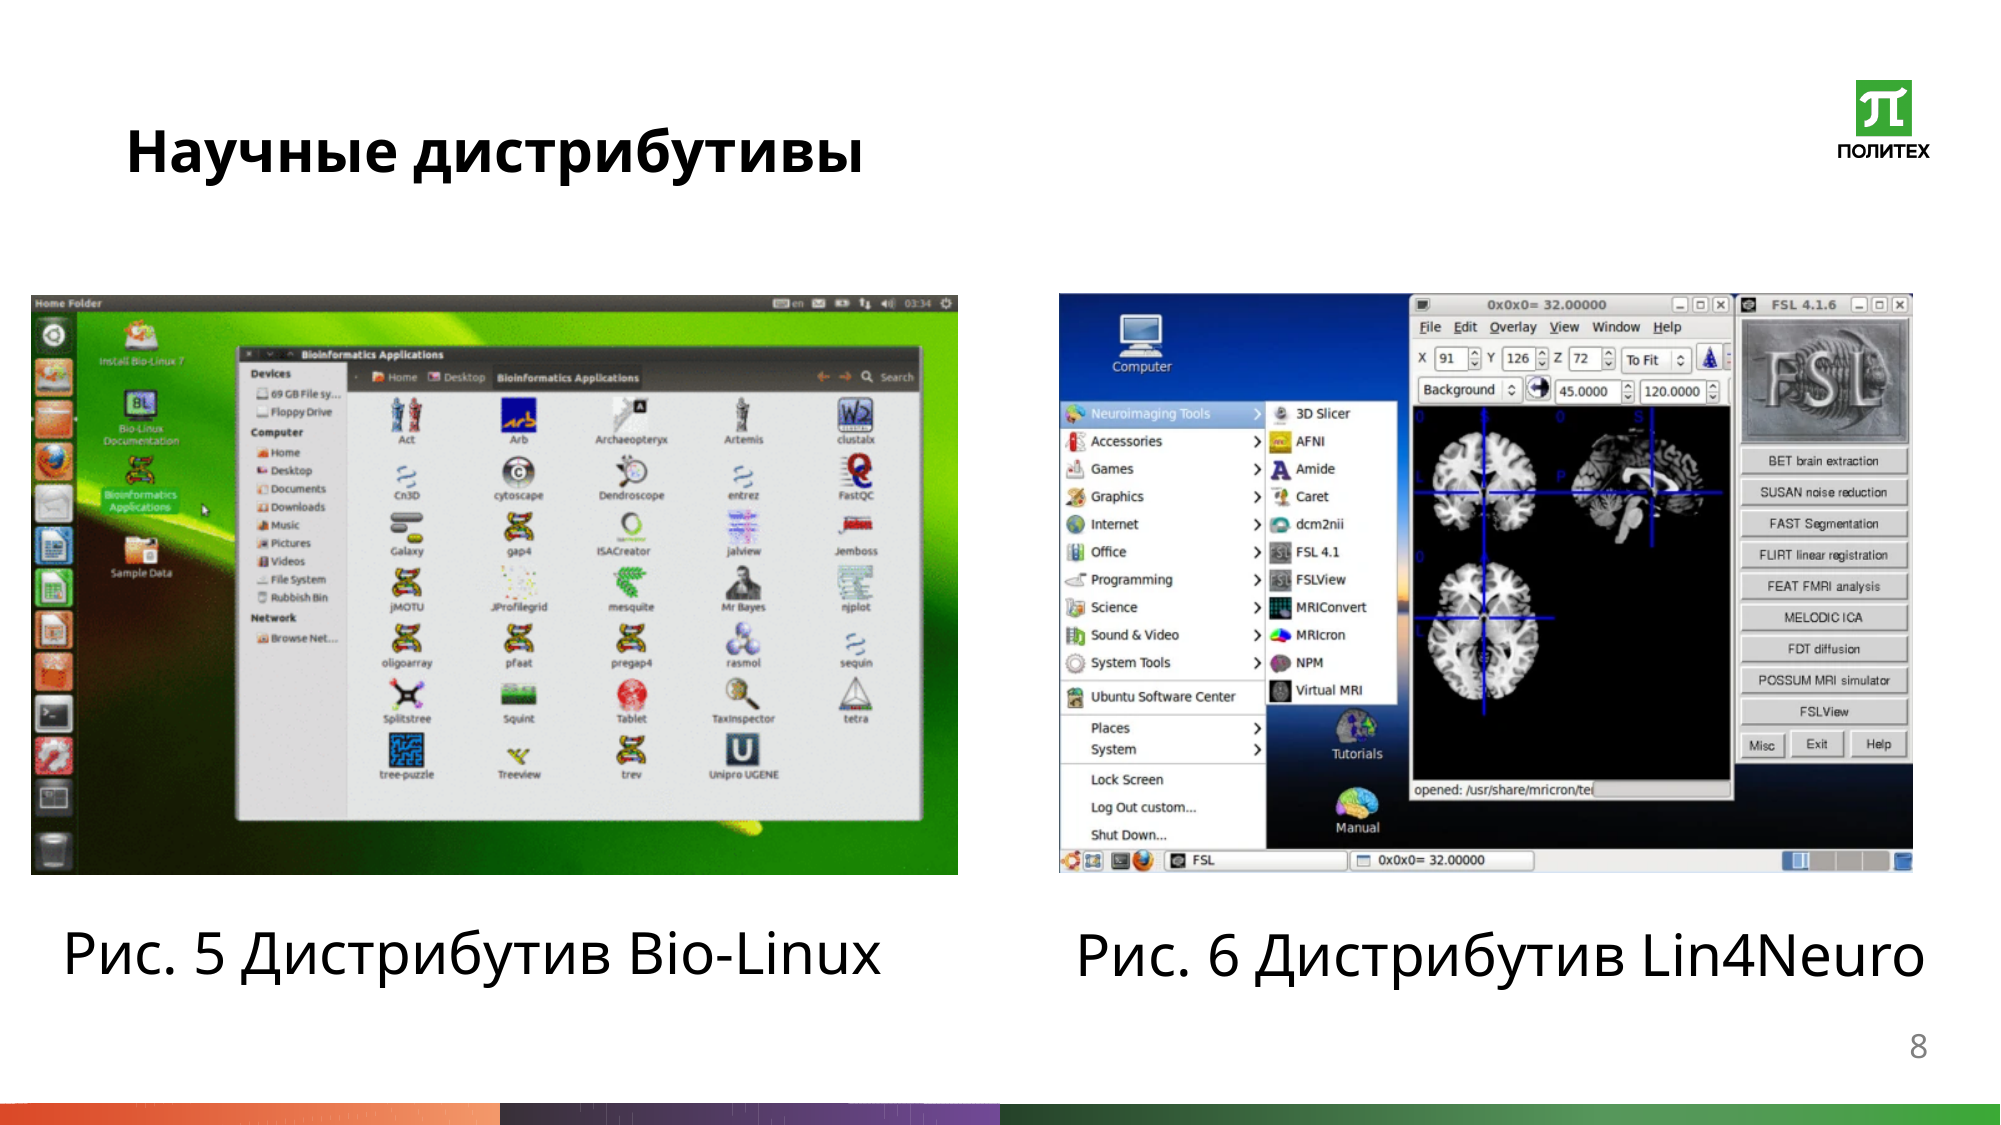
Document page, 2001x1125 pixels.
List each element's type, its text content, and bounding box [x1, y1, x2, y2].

text_box Рис. 6 Дистрибутив Lin4Neuro [1075, 874, 2000, 1125]
text_box Рис. 5 Дистрибутив Bio-Linux [62, 872, 1201, 1125]
picture [31, 295, 958, 875]
text_box Научные дистрибутивы [110, 114, 1814, 215]
picture [1838, 80, 1930, 158]
picture [1059, 293, 1913, 873]
